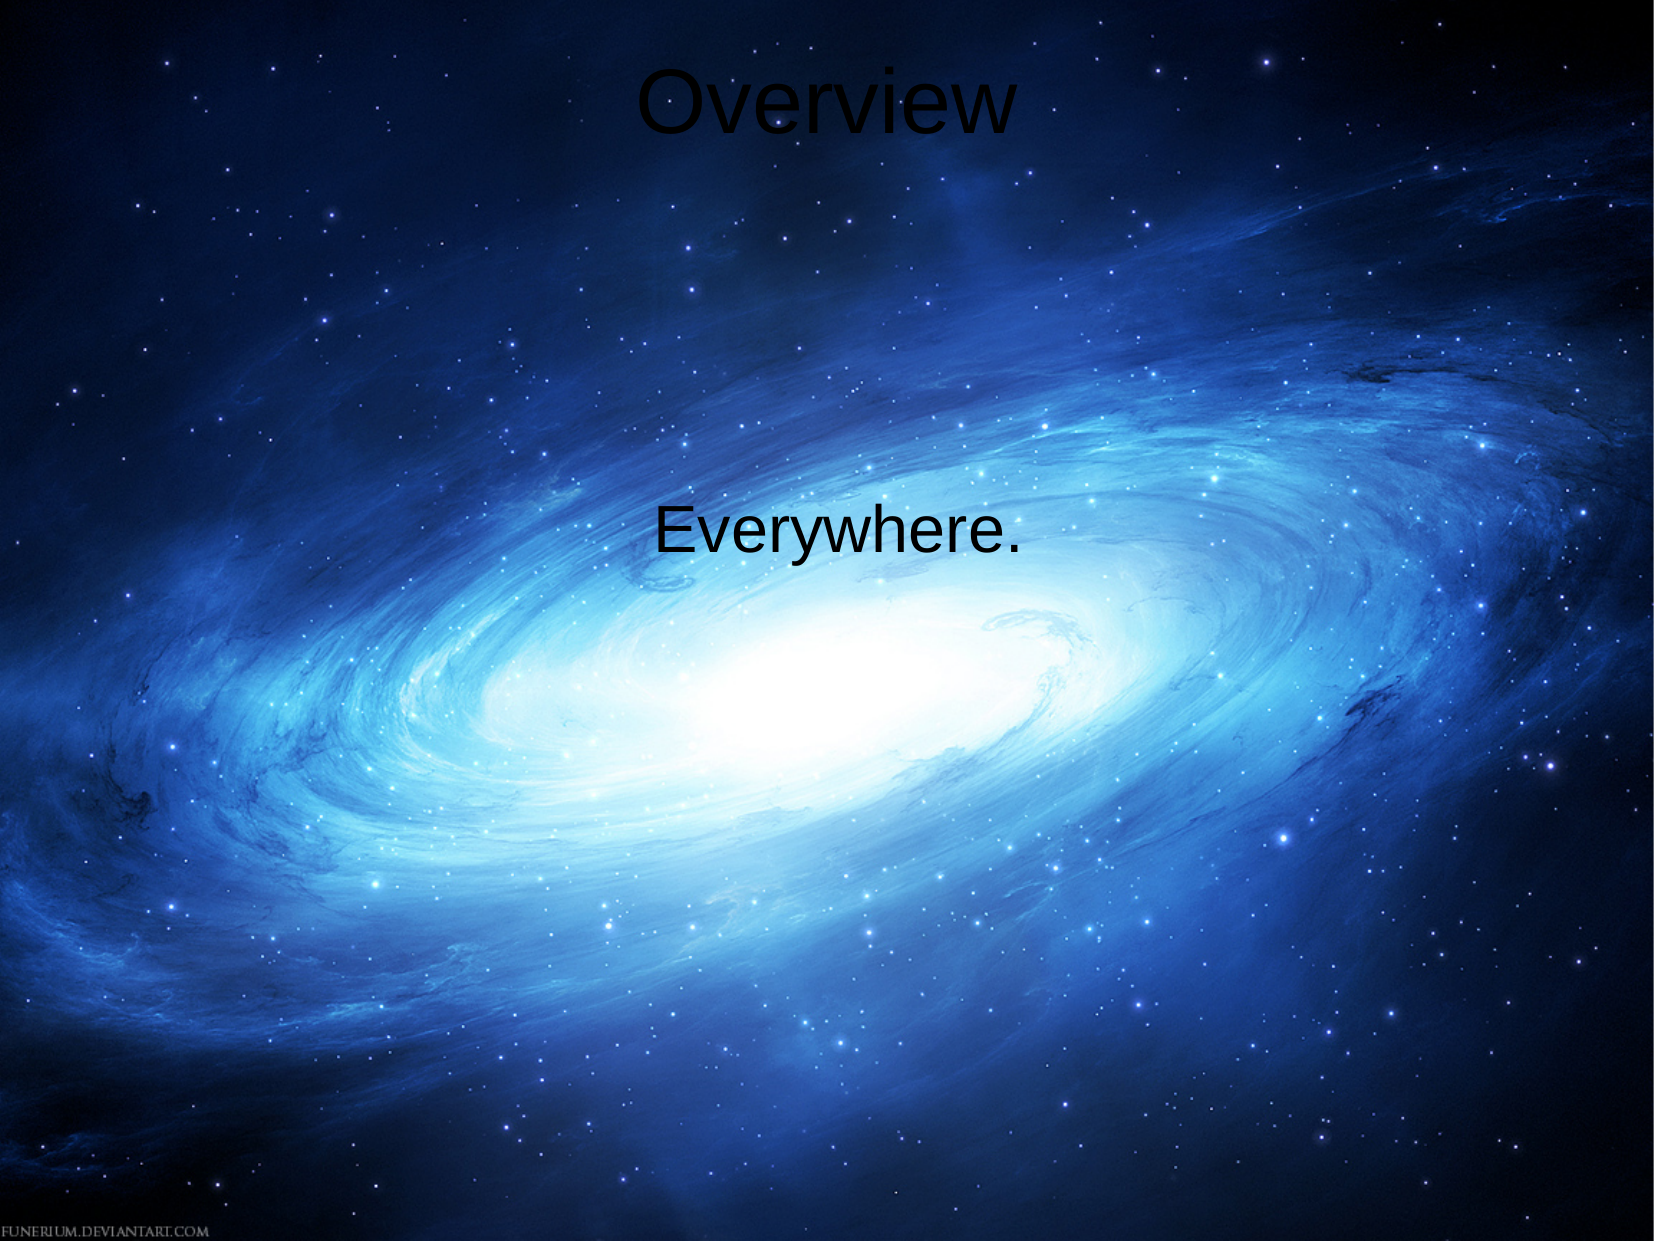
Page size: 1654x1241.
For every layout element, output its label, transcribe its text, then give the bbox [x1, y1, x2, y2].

subtitle Everywhere. [82, 49, 1571, 1010]
picture [0, 0, 1654, 1241]
